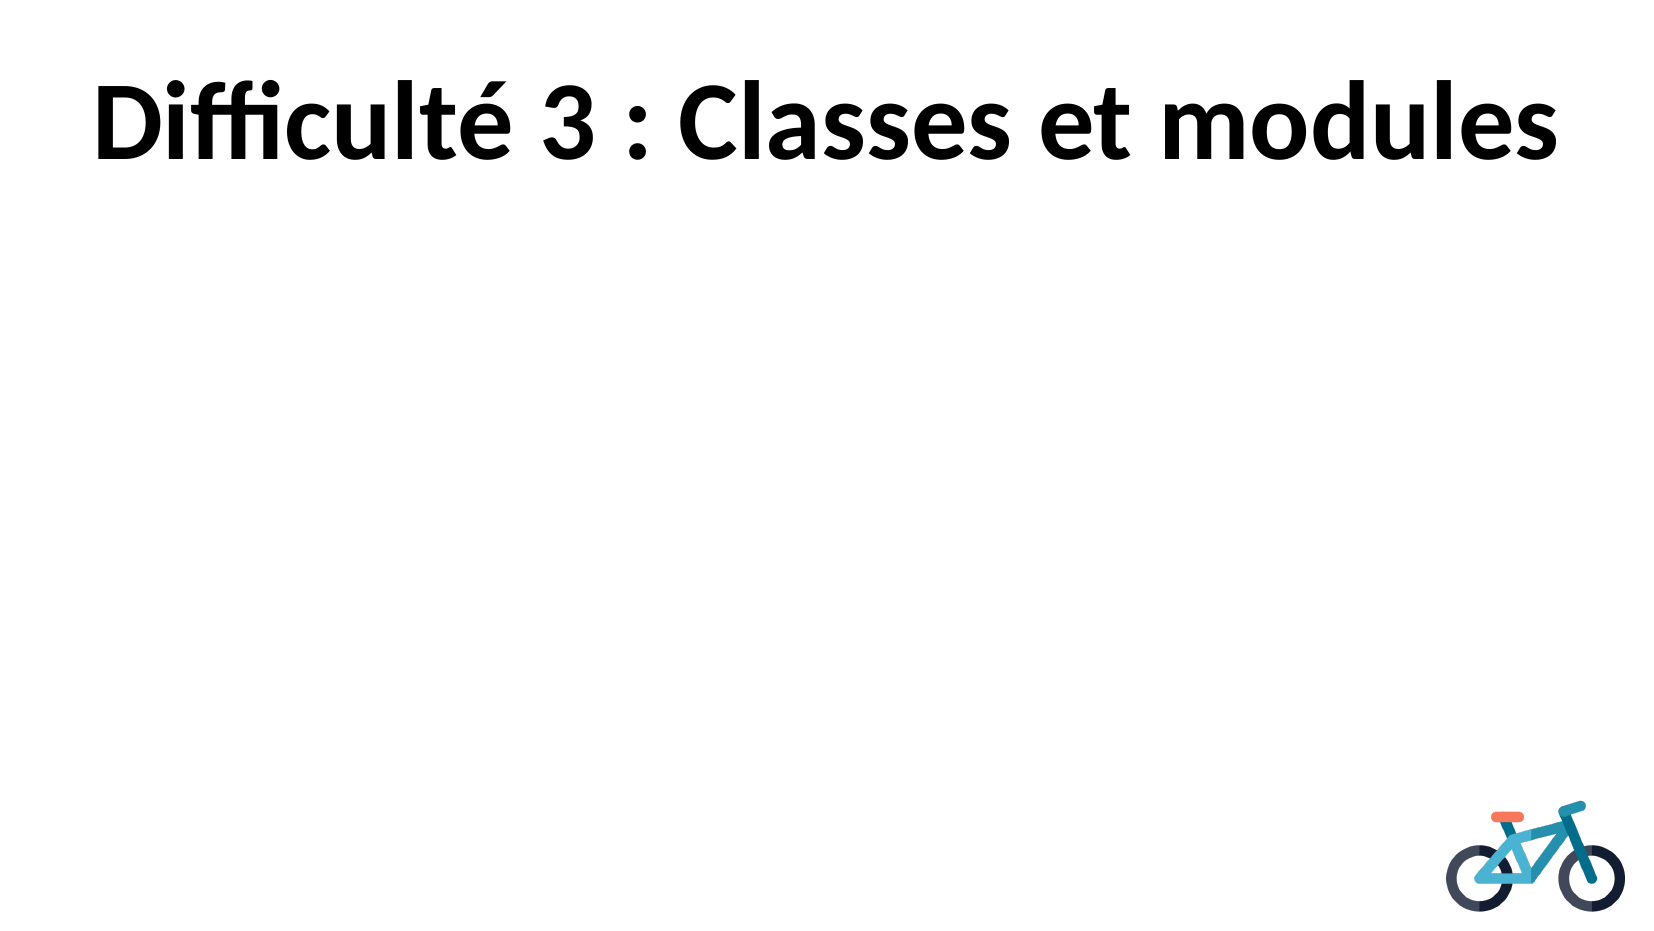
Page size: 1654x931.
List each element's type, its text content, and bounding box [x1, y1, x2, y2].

picture [1446, 767, 1625, 931]
title Difficulté 3 : Classes et modules [82, 37, 1571, 193]
